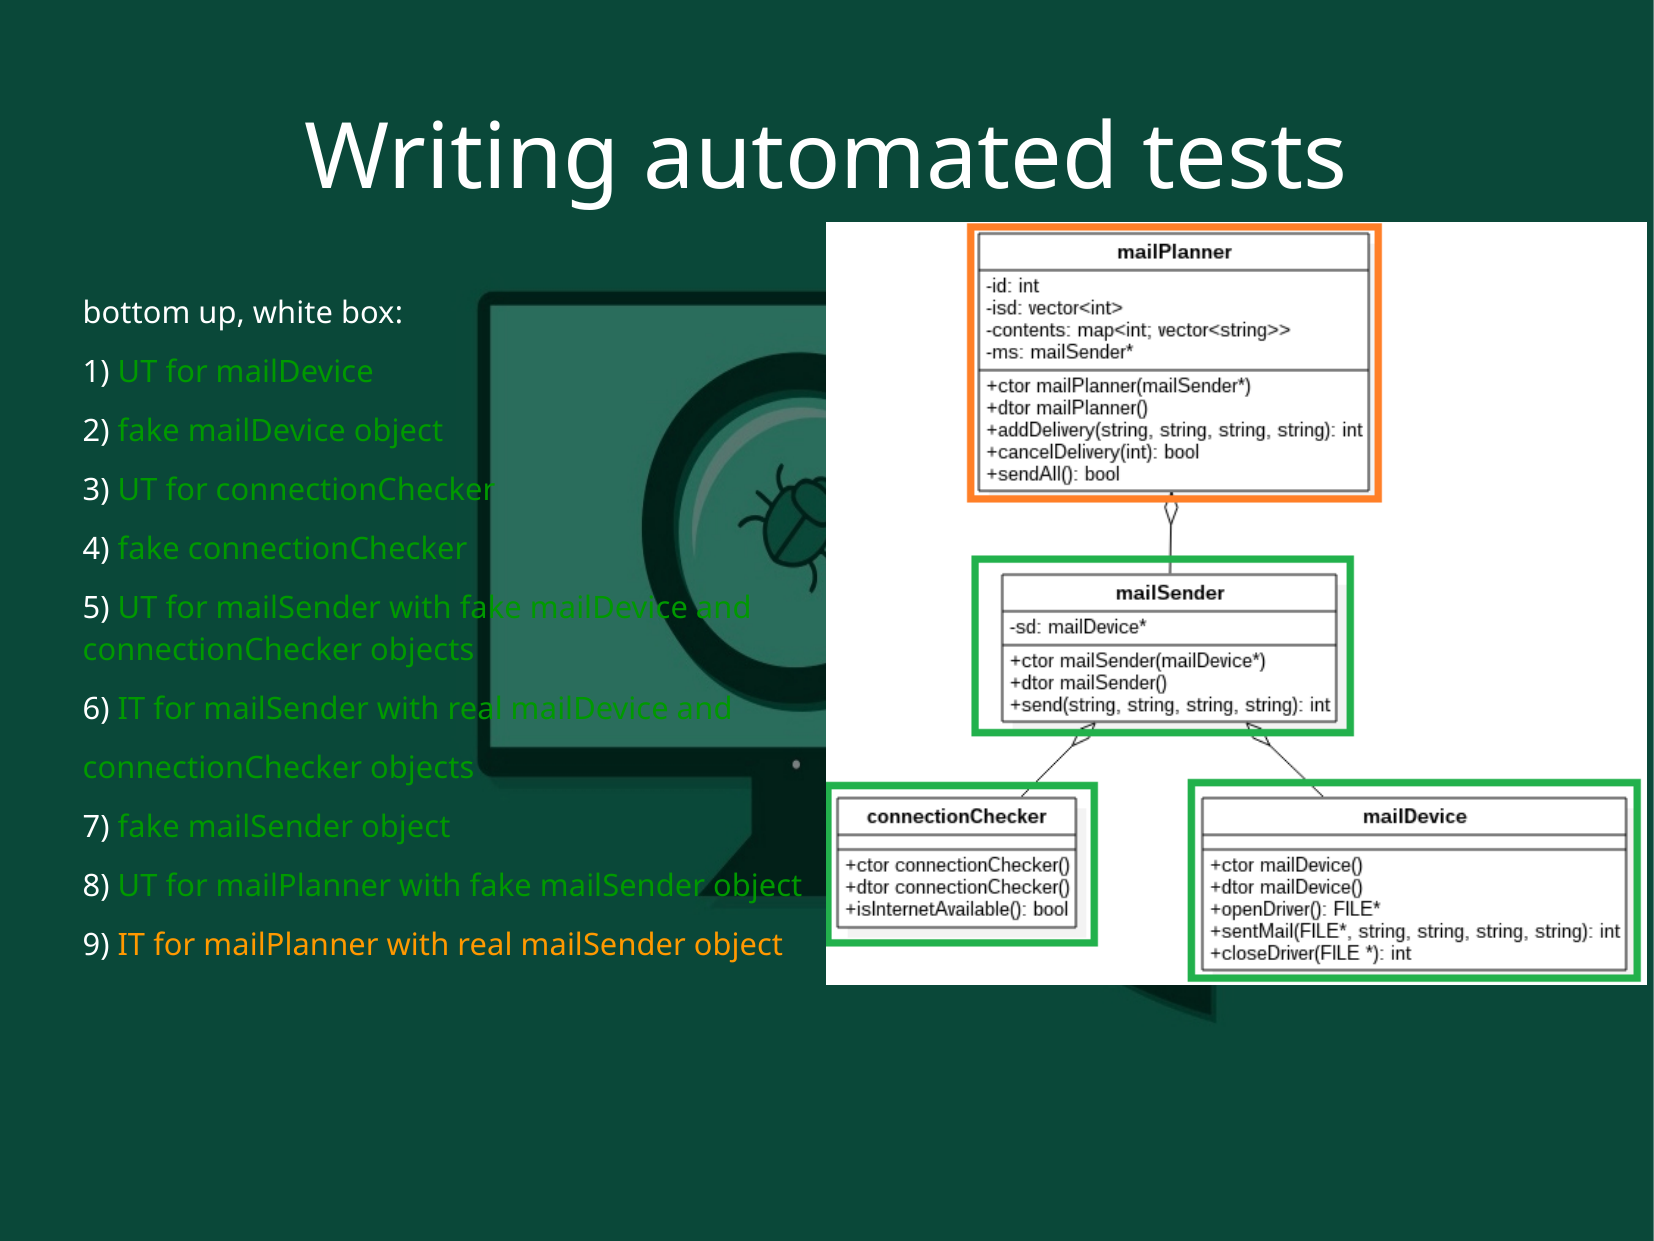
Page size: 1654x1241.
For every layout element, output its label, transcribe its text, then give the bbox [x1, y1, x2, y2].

title Writing automated tests [82, 49, 1571, 257]
picture [0, 0, 1654, 1241]
list bottom up, white box: 1) UT for mailDevice 2) fake mailDevice object 3) UT for connectionChecker 4) fake connectionChecker 5) UT for mailSender with fake mailDevice and connectionChecker objects 6) IT for mailSender with real mailDevice and connectionChecker objects 7) fake mailSender object 8) UT for mailPlanner with fake mailSender object 9) IT for mailPlanner with real mailSender object [82, 290, 809, 1010]
